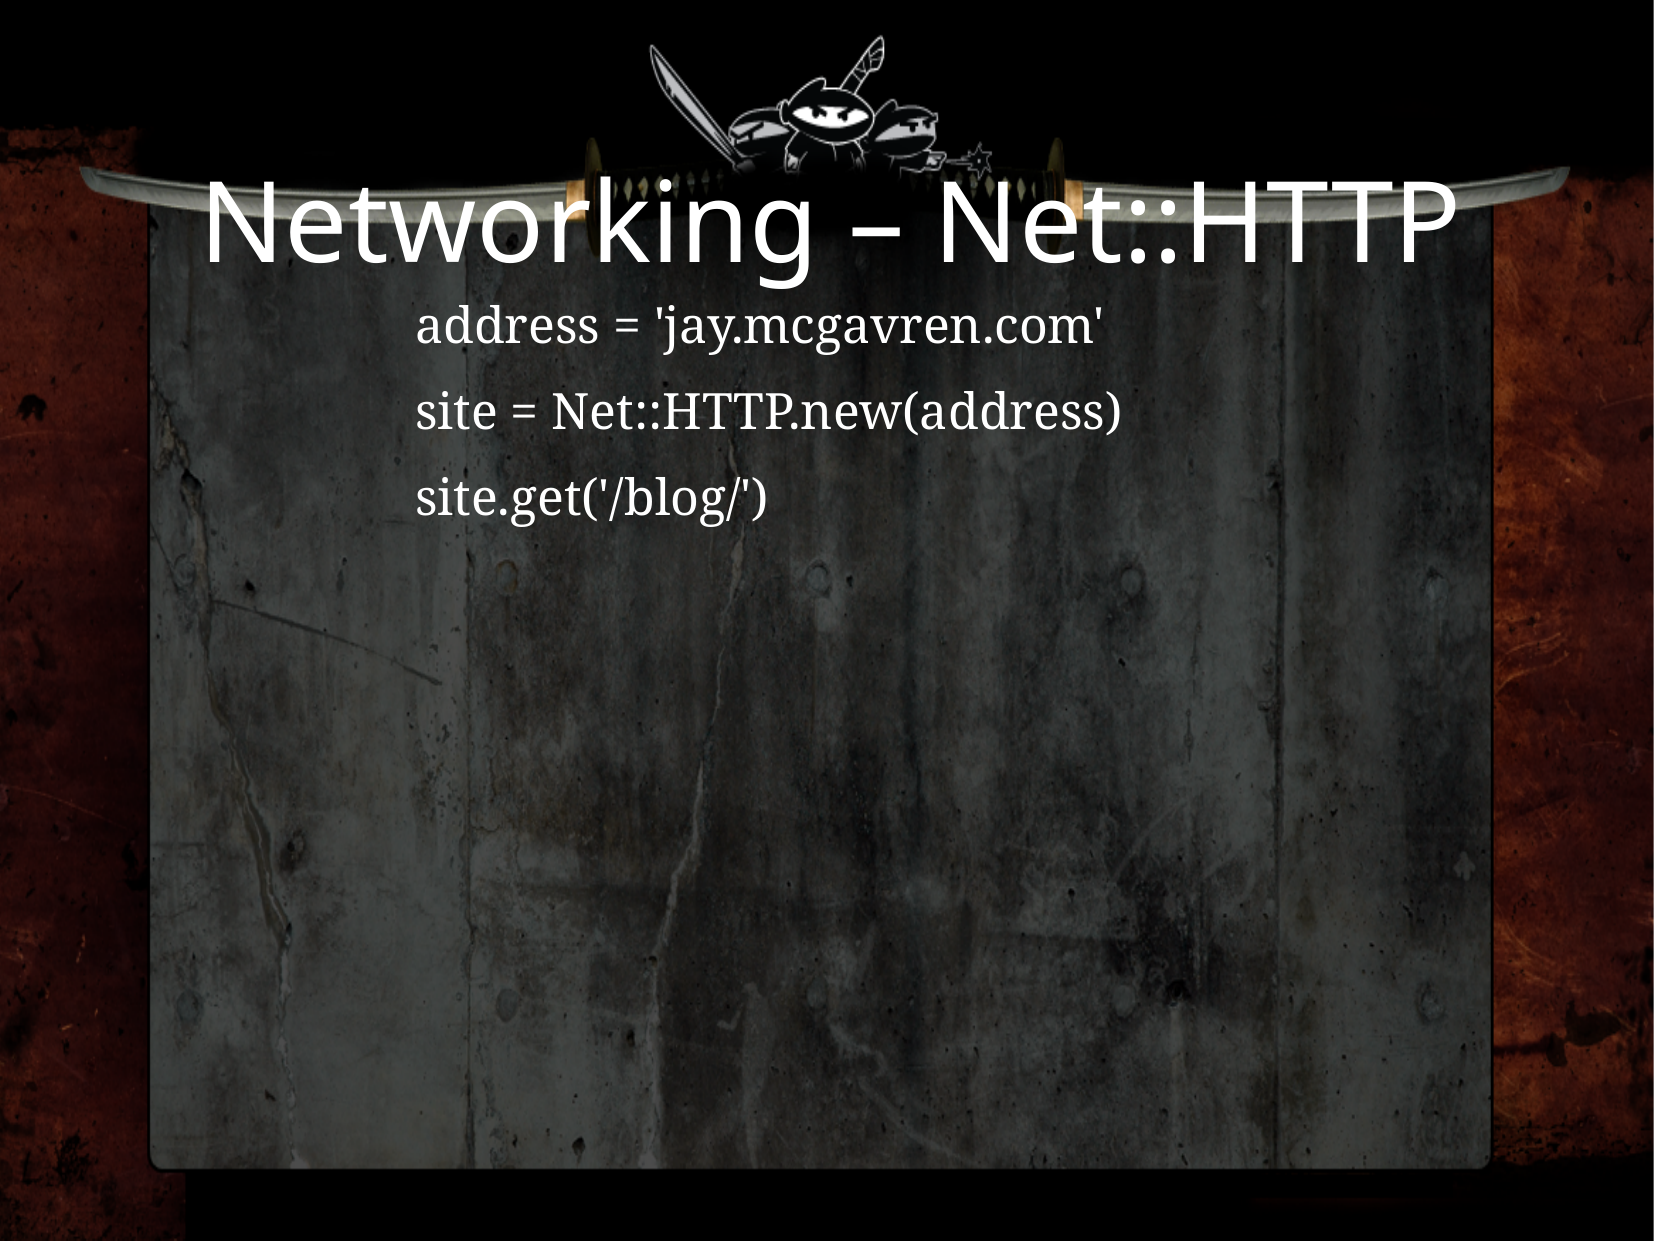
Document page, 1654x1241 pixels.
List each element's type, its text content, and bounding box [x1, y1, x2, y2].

picture [0, 0, 1654, 1241]
title Networking – Net::HTTP [86, 154, 1576, 284]
list address = 'jay.mcgavren.com' site = Net::HTTP.new(address) site.get('/blog/') [187, 290, 1501, 1109]
